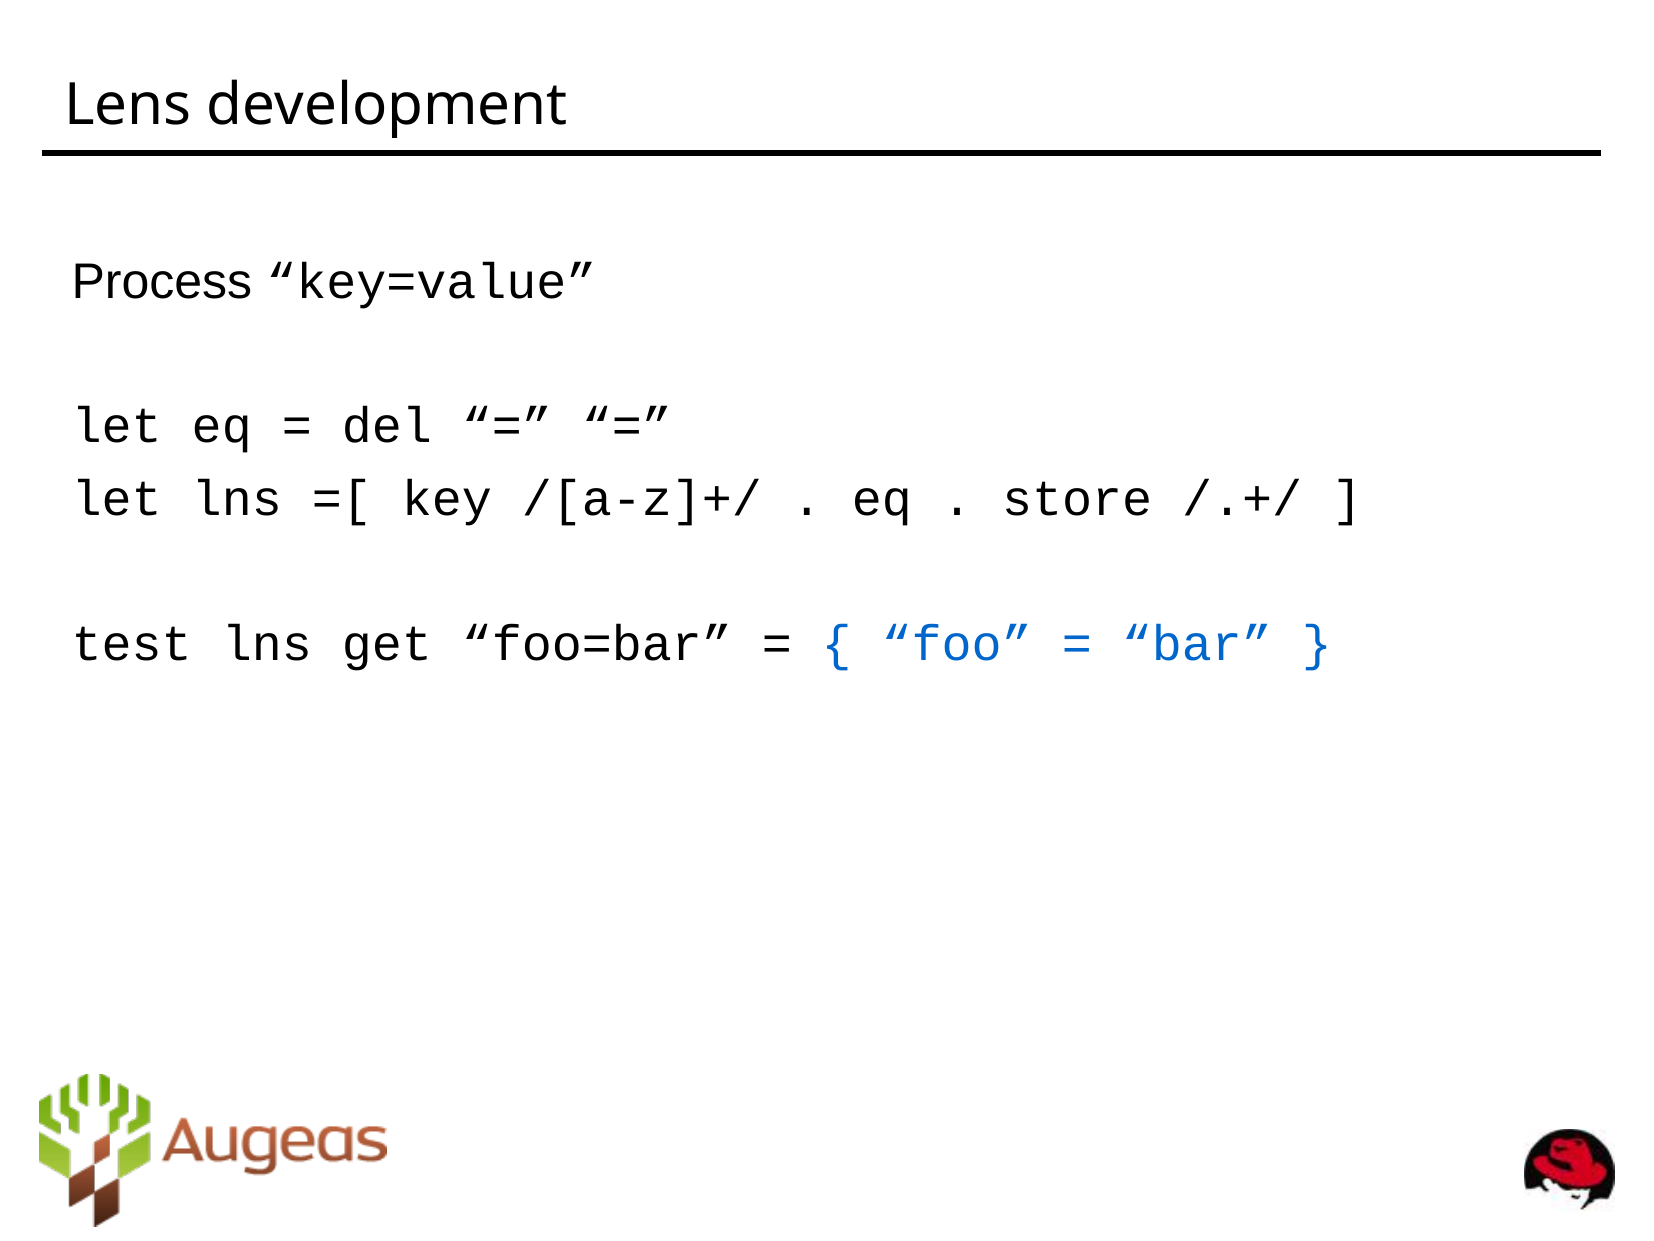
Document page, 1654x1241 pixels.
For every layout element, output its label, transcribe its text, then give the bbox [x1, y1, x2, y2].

picture [1524, 1129, 1615, 1220]
list Process “key=value” let eq = del “=” “=” let lns =[ key /[a-z]+/ . eq . store /.+/ ] test lns get “foo=bar” = { “foo” = “bar” } [71, 180, 1495, 1089]
title Lens development [64, 42, 1496, 161]
picture [39, 1074, 387, 1227]
